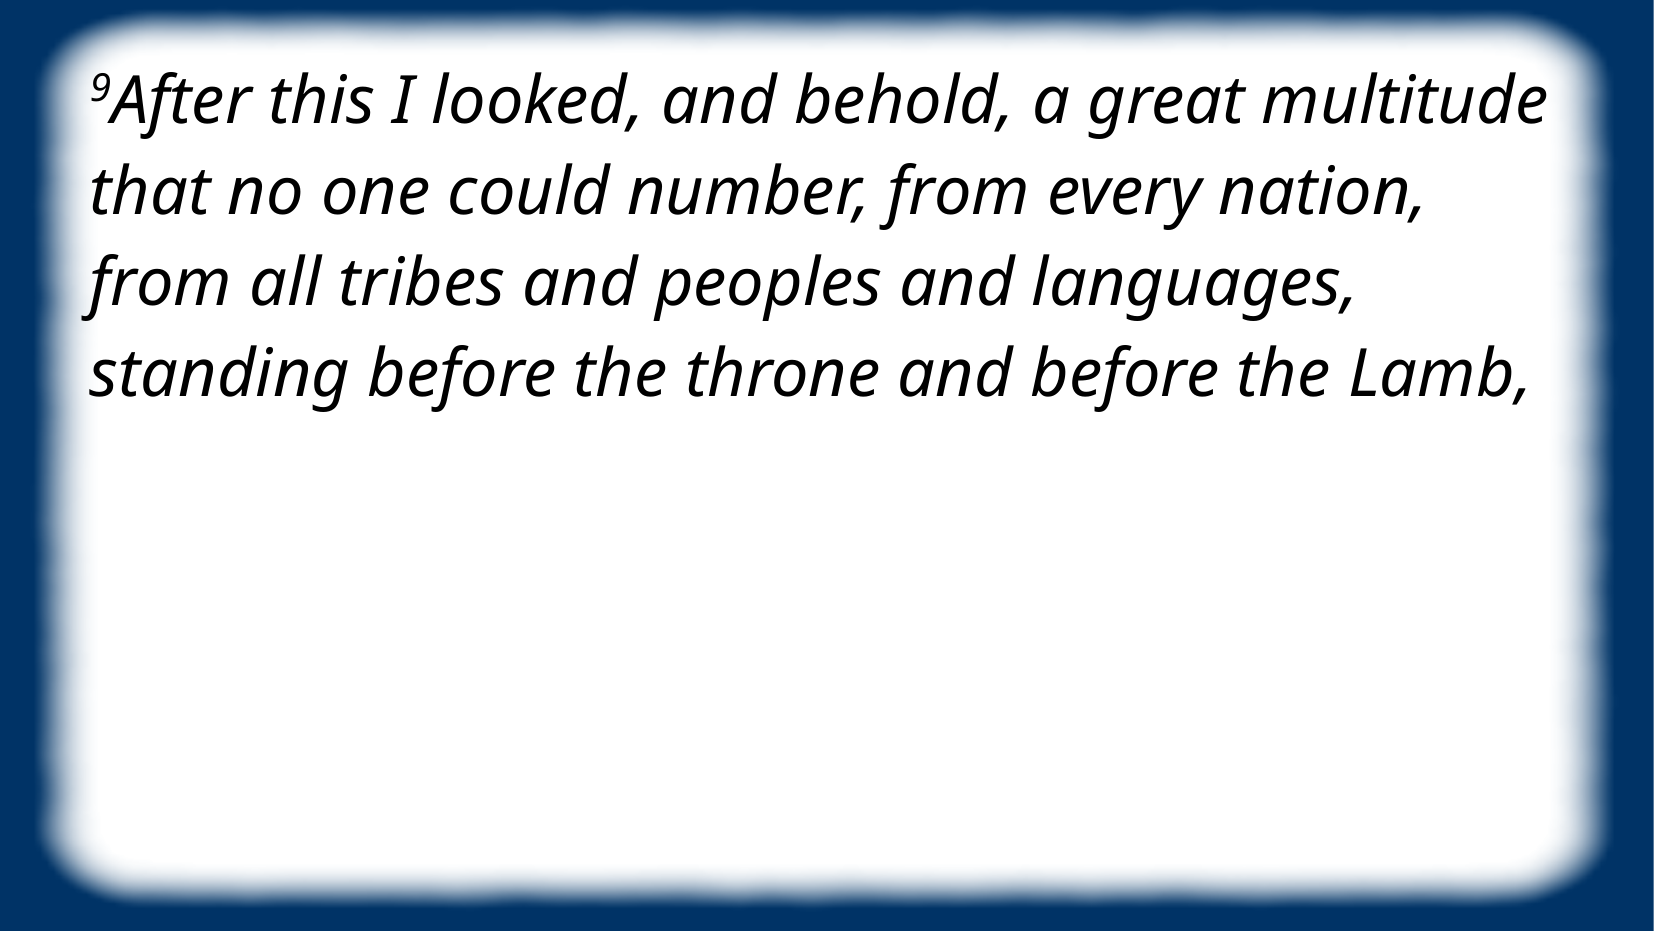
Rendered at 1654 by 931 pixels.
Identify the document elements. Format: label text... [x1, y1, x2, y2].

picture [0, 0, 1654, 931]
text_box 9After this I looked, and behold, a great multitude that no one could number, from every nation, from all tribes and peoples and languages, standing before the throne and before the Lamb, [75, 45, 1591, 593]
